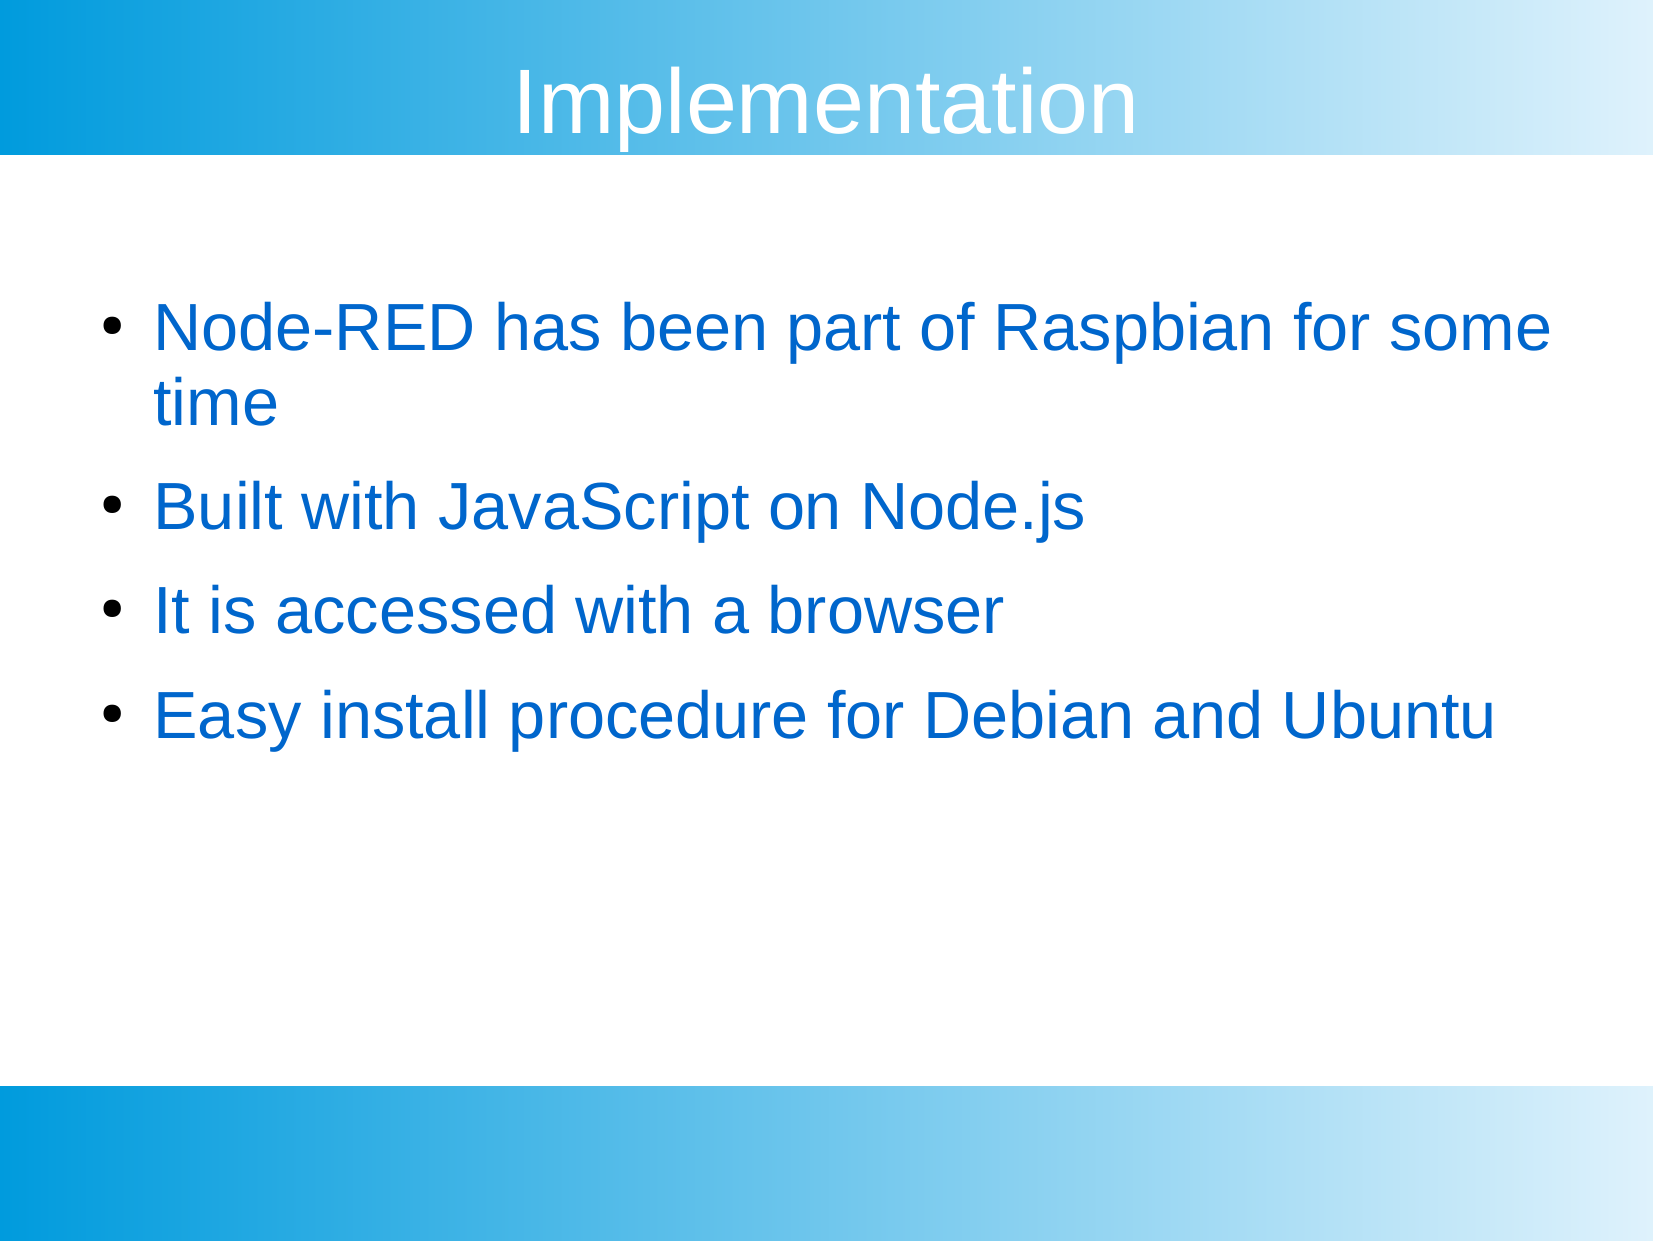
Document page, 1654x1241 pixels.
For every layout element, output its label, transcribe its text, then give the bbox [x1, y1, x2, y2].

title Implementation [82, 49, 1571, 155]
list Node-RED has been part of Raspbian for some time Built with JavaScript on Node.js It is accessed with a browser Easy install procedure for Debian and Ubuntu [82, 290, 1571, 1010]
